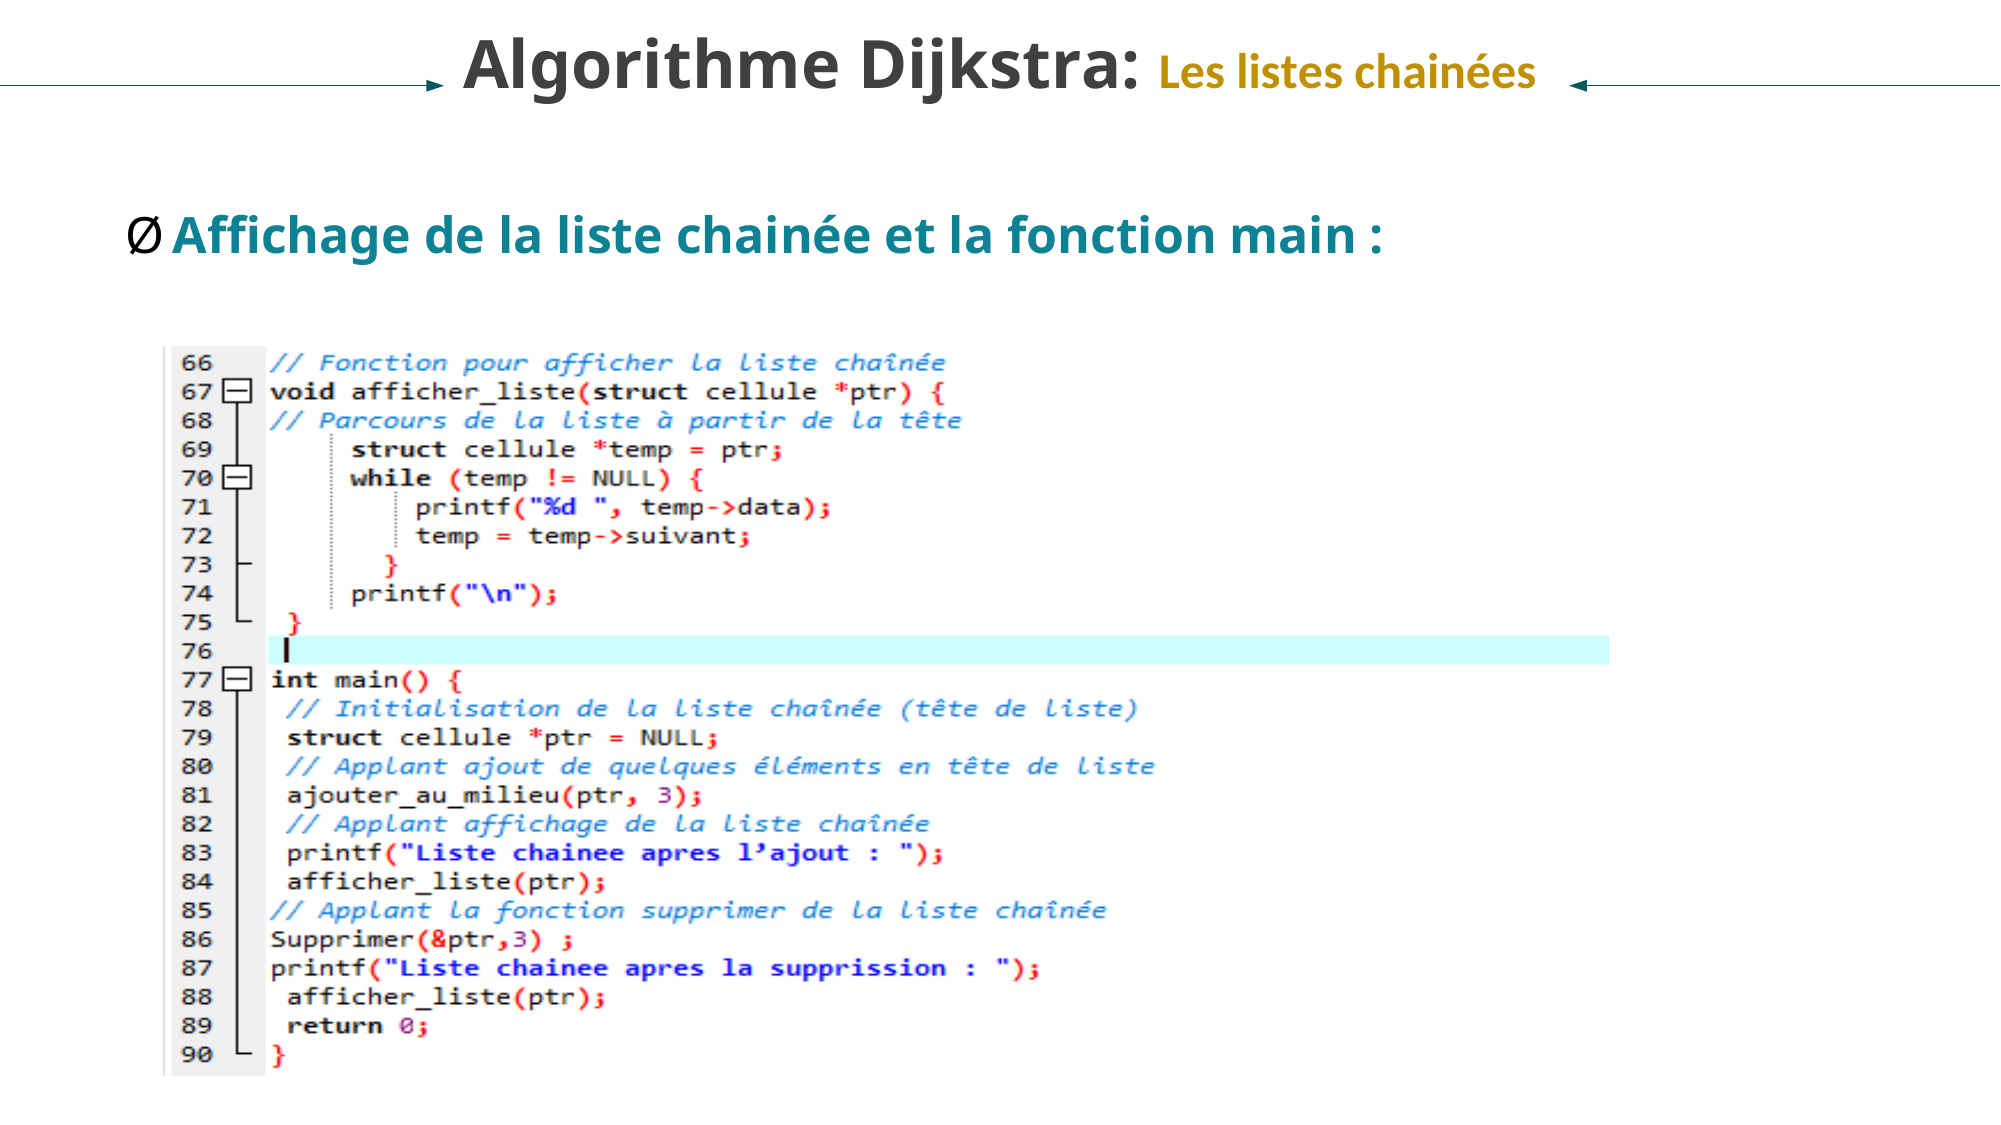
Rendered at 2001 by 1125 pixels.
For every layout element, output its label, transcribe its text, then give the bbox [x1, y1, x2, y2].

text_box Affichage de la liste chainée et la fonction main : [110, 196, 1556, 272]
picture [163, 346, 1609, 1076]
text_box Algorithme Dijkstra: Les listes chainées [37, 31, 1963, 104]
